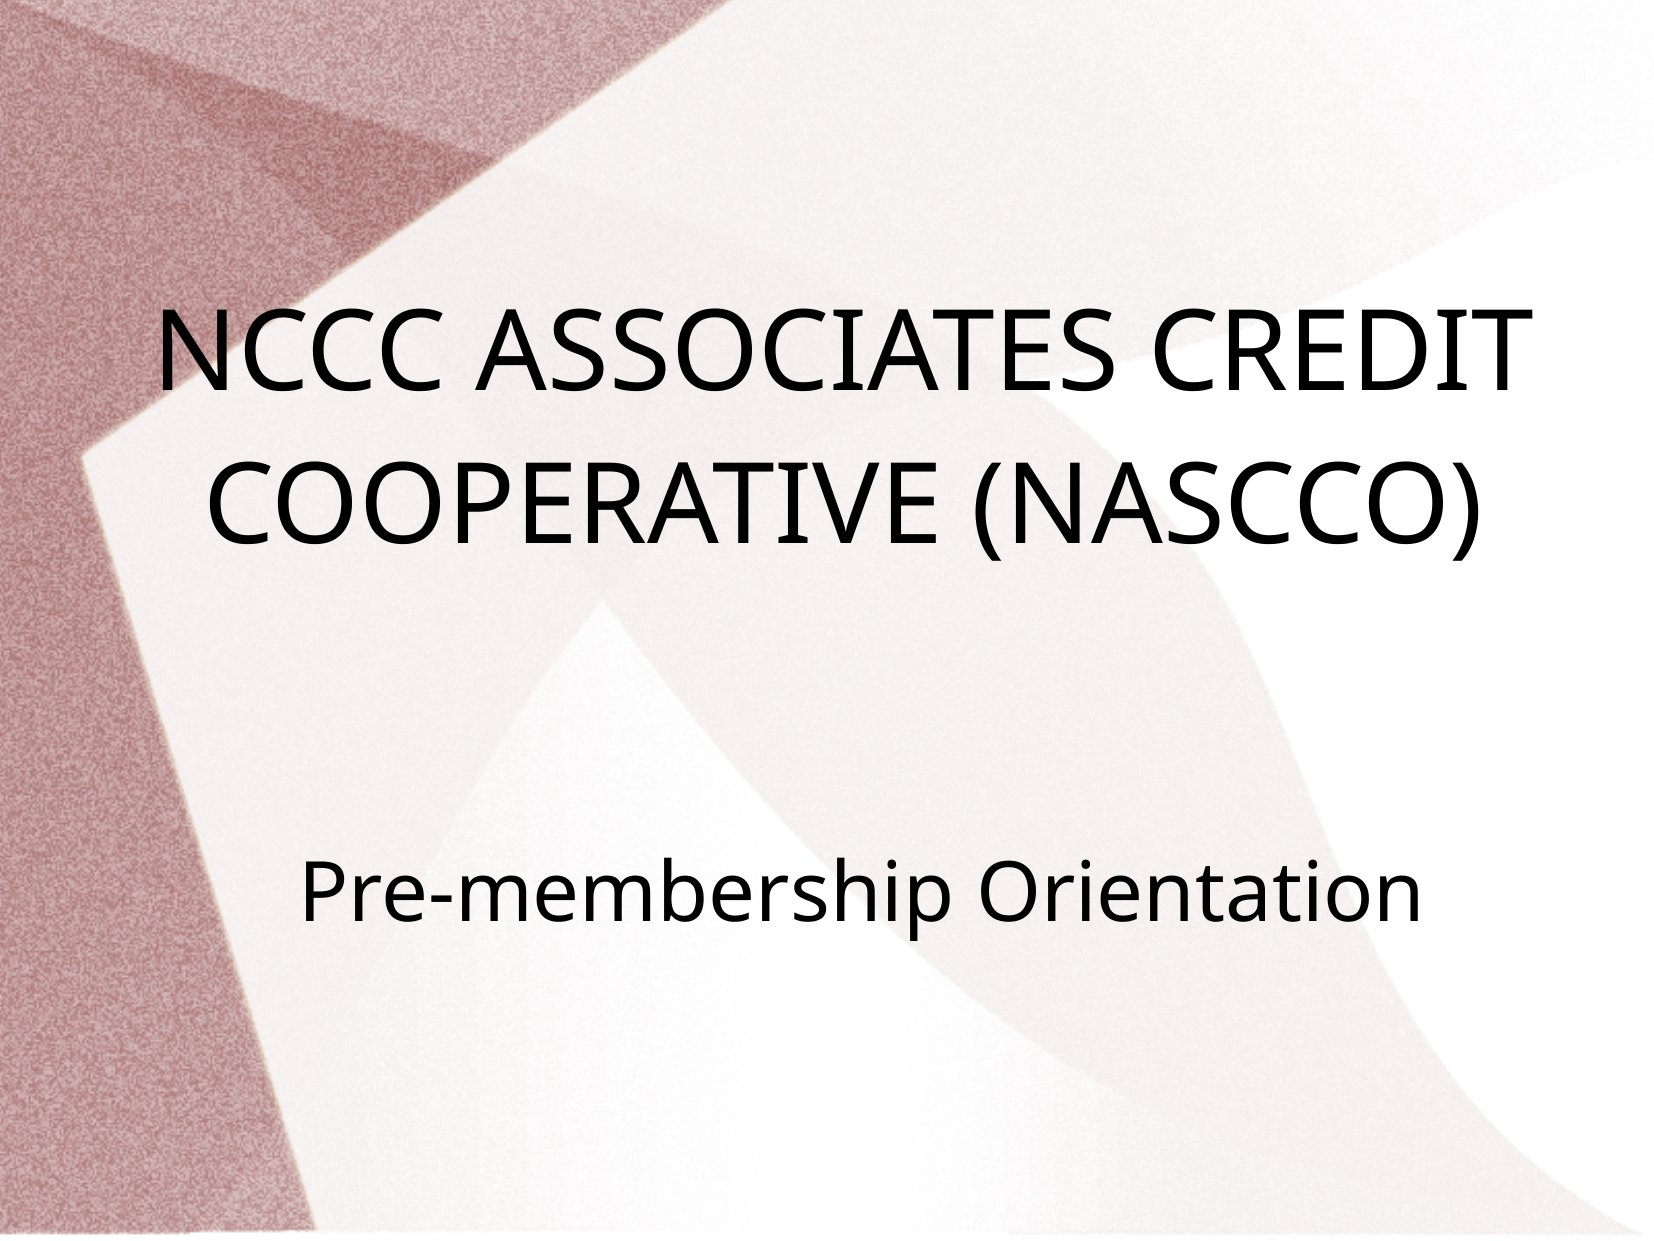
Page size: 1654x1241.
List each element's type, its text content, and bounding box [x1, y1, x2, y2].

picture [0, 0, 1654, 1241]
text_box Pre-membership Orientation [187, 825, 1538, 1072]
text_box NCCC ASSOCIATES CREDIT COOPERATIVE (NASCCO) [75, 262, 1613, 753]
